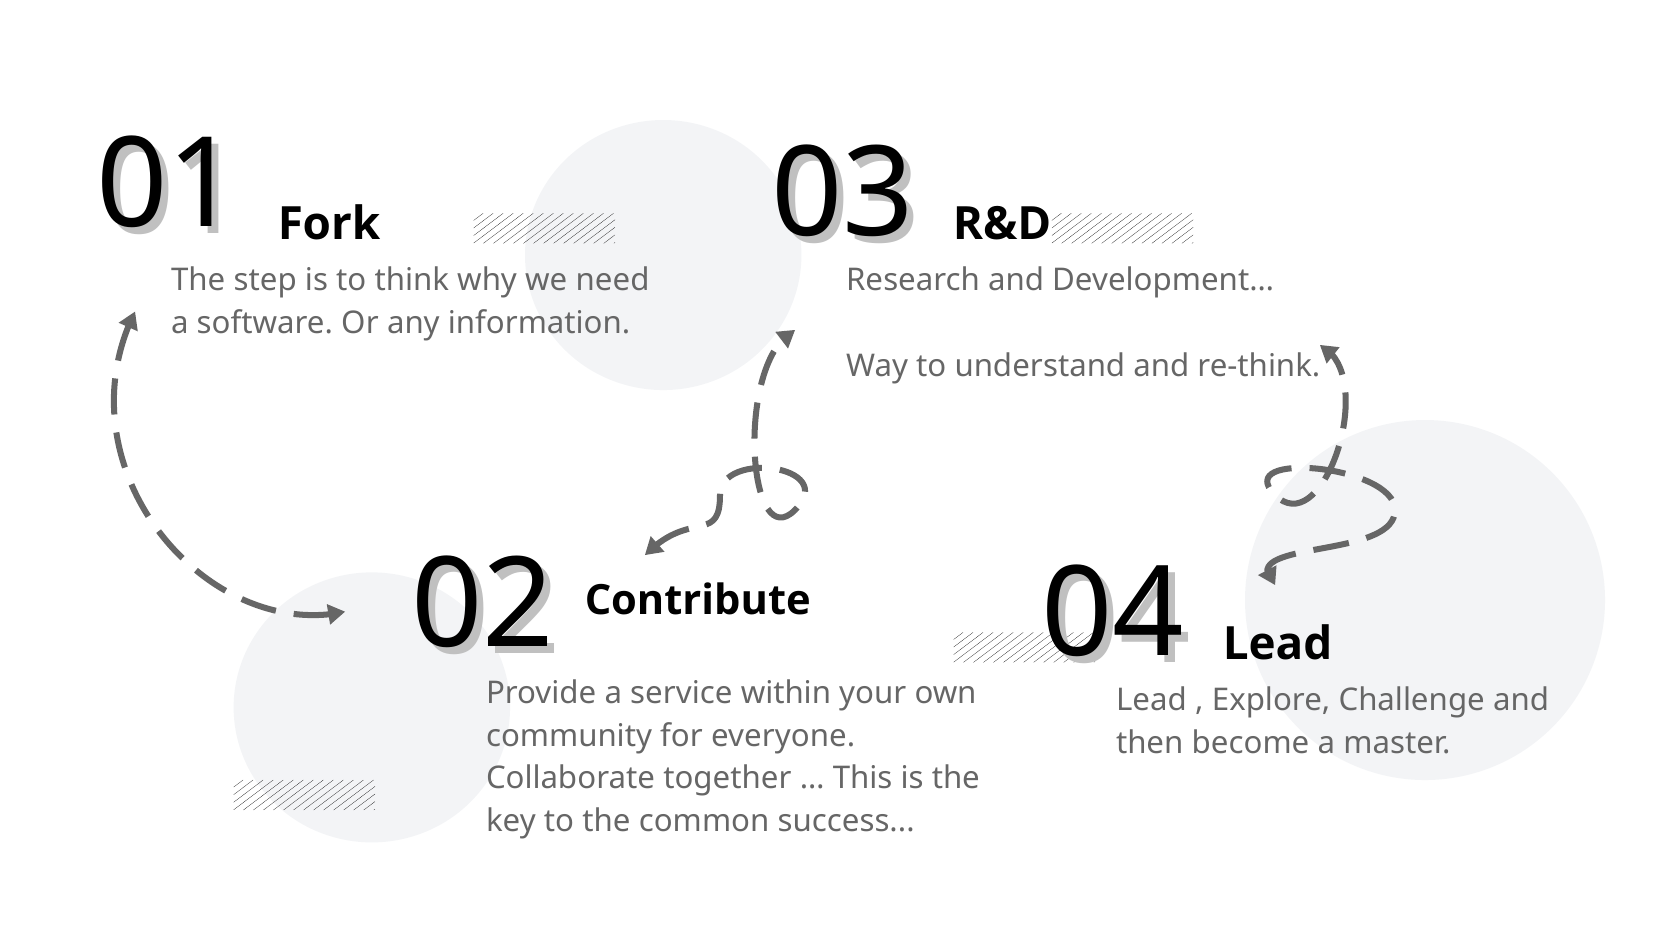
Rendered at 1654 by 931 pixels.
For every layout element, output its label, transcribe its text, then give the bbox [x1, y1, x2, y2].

text_box Research and Development… Way to understand and re-think. [831, 250, 1357, 436]
text_box Provide a service within your own community for everyone. Collaborate together … This is the key to the common success... [471, 662, 997, 859]
text_box Fork [263, 182, 519, 261]
text_box 02 [396, 505, 577, 811]
text_box Contribute [577, 562, 863, 663]
text_box Lead , Explore, Challenge and then become a master. [1101, 670, 1627, 856]
text_box R&D [938, 182, 1194, 261]
text_box Lead [1208, 602, 1464, 681]
text_box 03 [756, 94, 937, 401]
text_box The step is to think why we need a software. Or any information. [156, 250, 682, 436]
text_box 01 [81, 85, 262, 391]
text_box 04 [1026, 514, 1207, 821]
